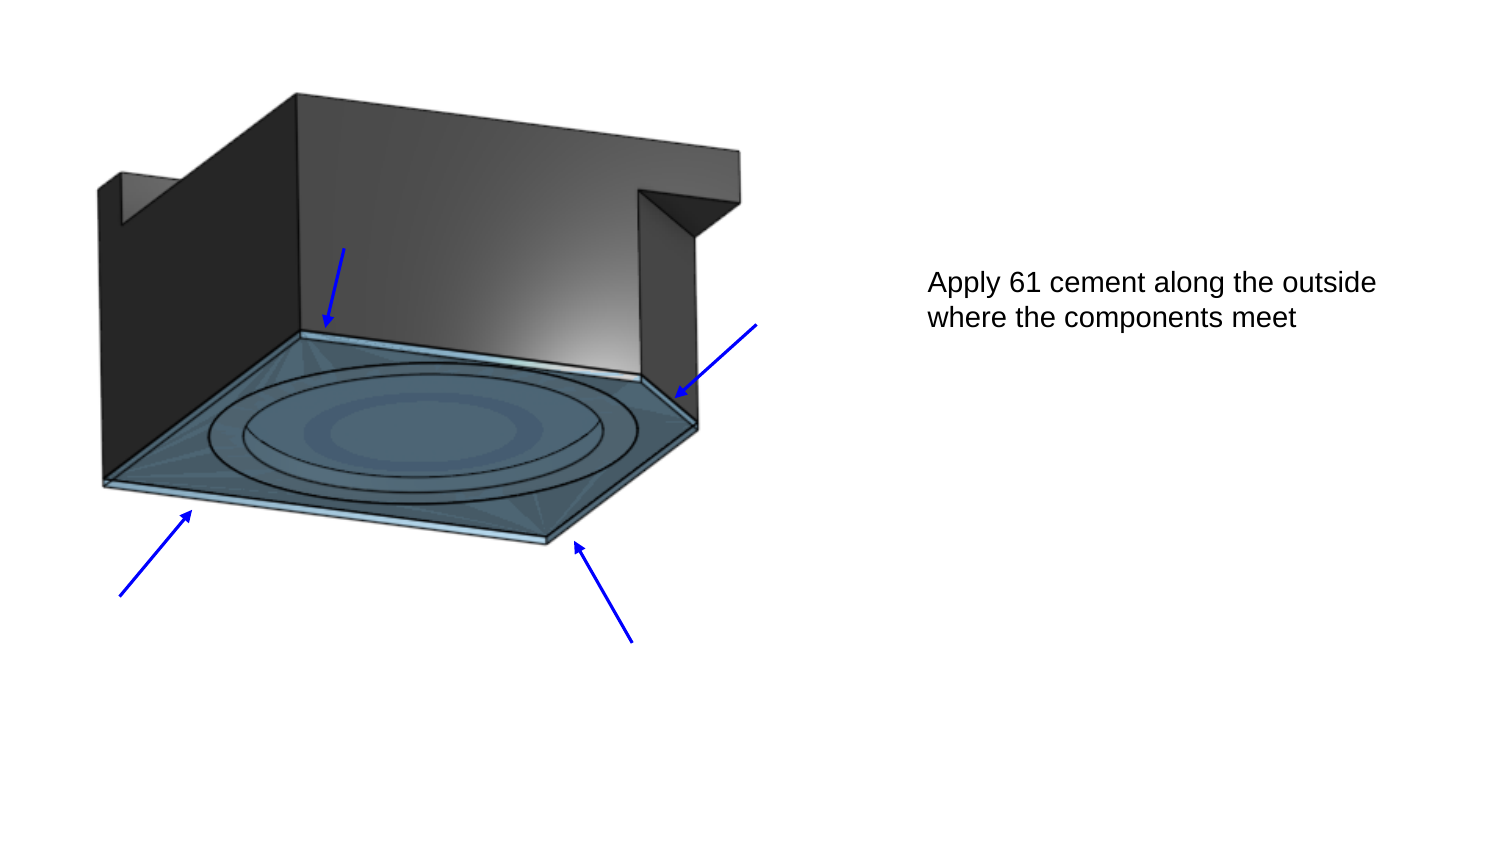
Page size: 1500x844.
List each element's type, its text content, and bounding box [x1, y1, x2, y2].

picture [24, 24, 810, 629]
text_box Apply 61 cement along the outside where the components meet [912, 248, 1402, 349]
